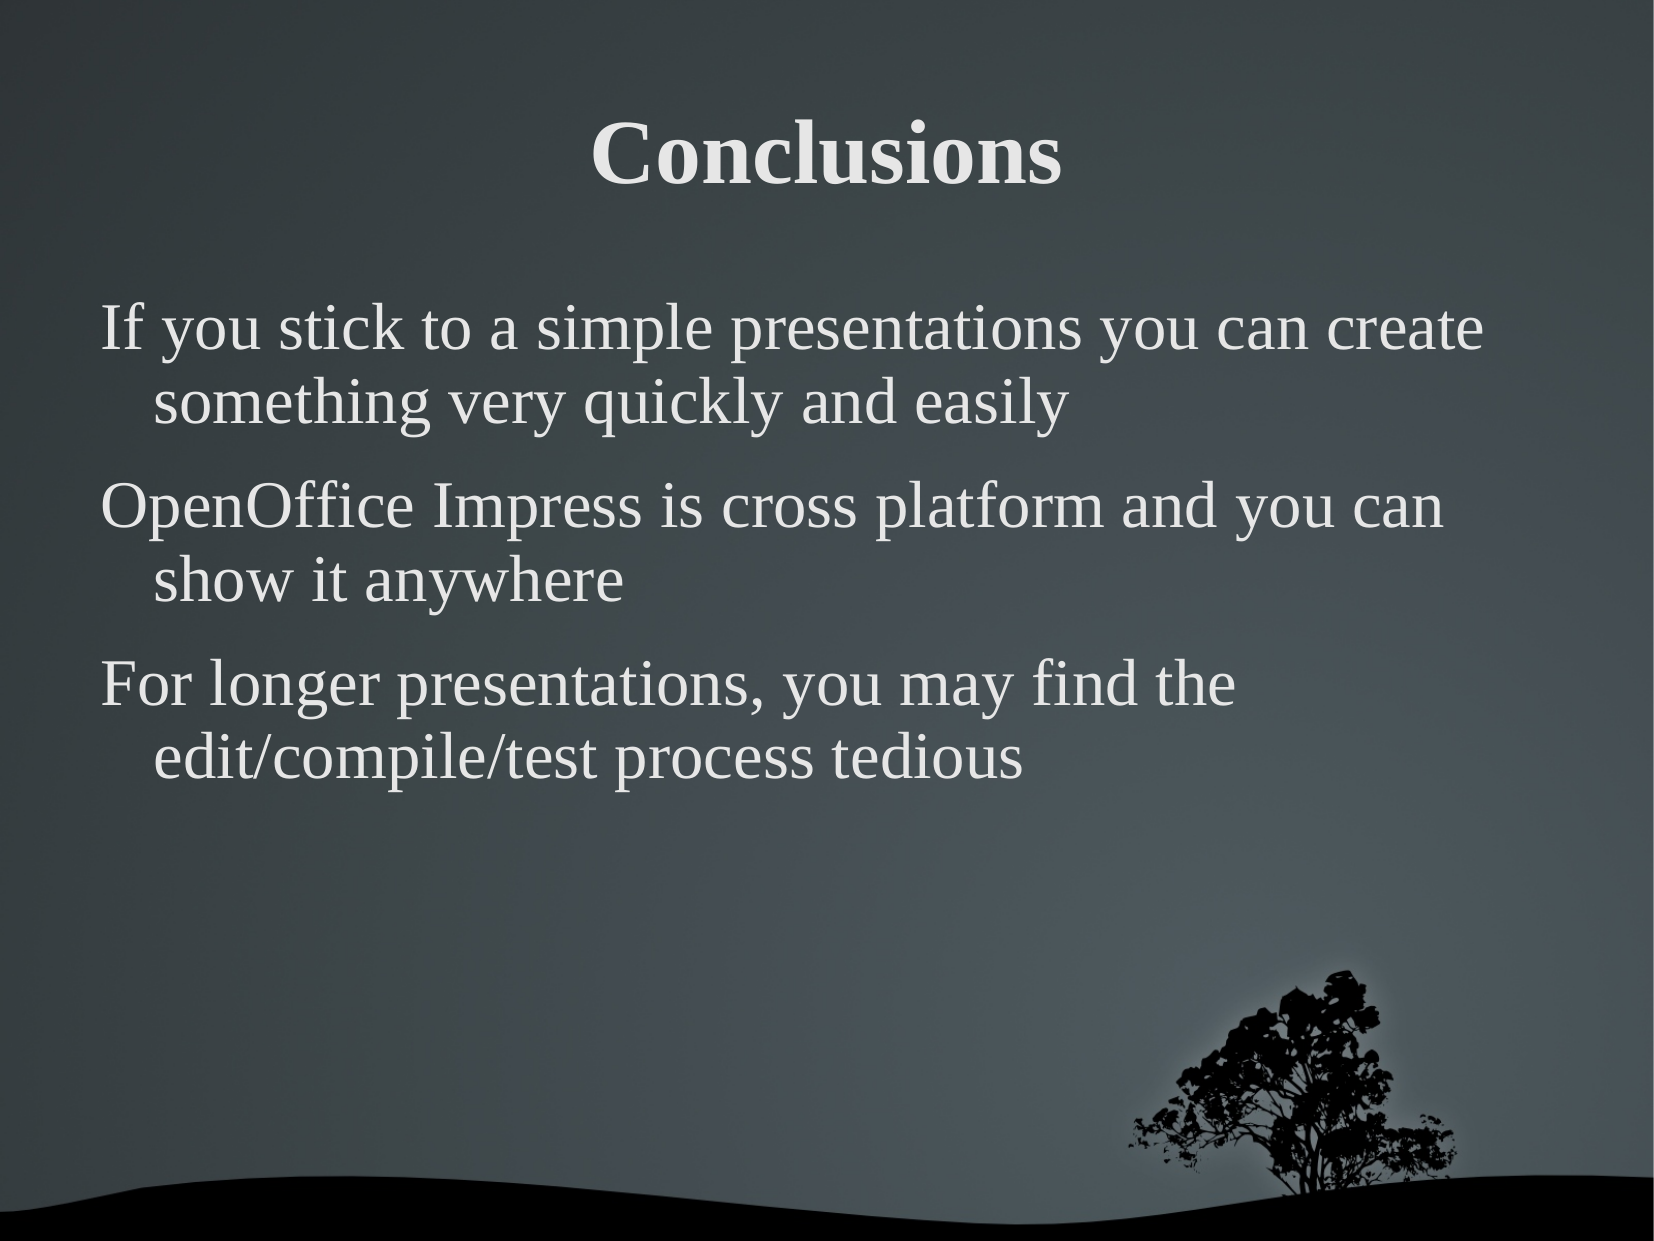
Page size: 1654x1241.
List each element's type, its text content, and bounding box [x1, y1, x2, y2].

list If you stick to a simple presentations you can create something very quickly and easily OpenOffice Impress is cross platform and you can show it anywhere For longer presentations, you may find the edit/compile/test process tedious [82, 290, 1571, 1109]
title Conclusions [82, 49, 1571, 257]
picture [0, 0, 1654, 1241]
